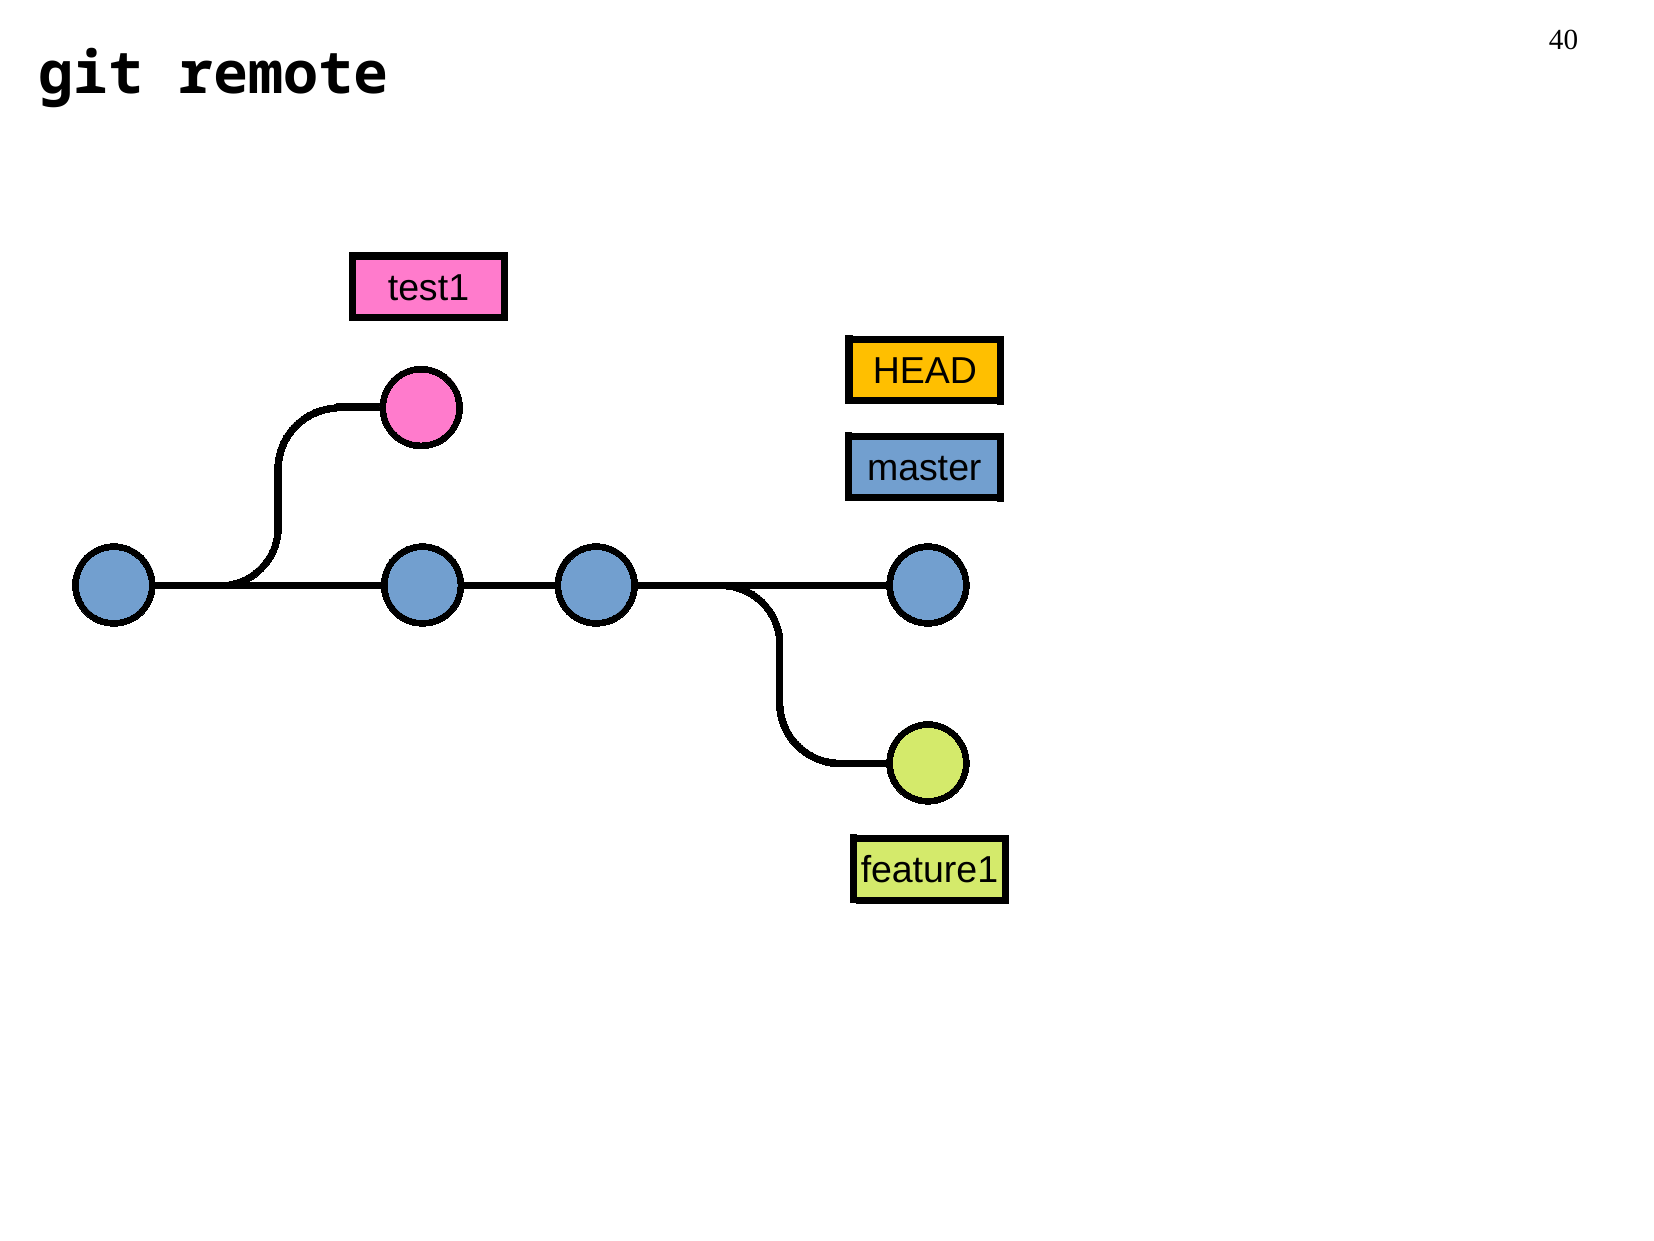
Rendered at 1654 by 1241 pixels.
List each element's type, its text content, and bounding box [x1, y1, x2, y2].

text_box test1 [356, 260, 501, 314]
text_box [72, 366, 970, 805]
text_box [850, 834, 1009, 904]
text_box [845, 432, 1004, 502]
text_box [349, 252, 508, 321]
text_box [845, 335, 1004, 405]
text_box HEAD [853, 343, 997, 397]
text_box feature1 [857, 842, 1002, 897]
text_box master [852, 440, 997, 494]
text_box git remote [23, 23, 969, 237]
